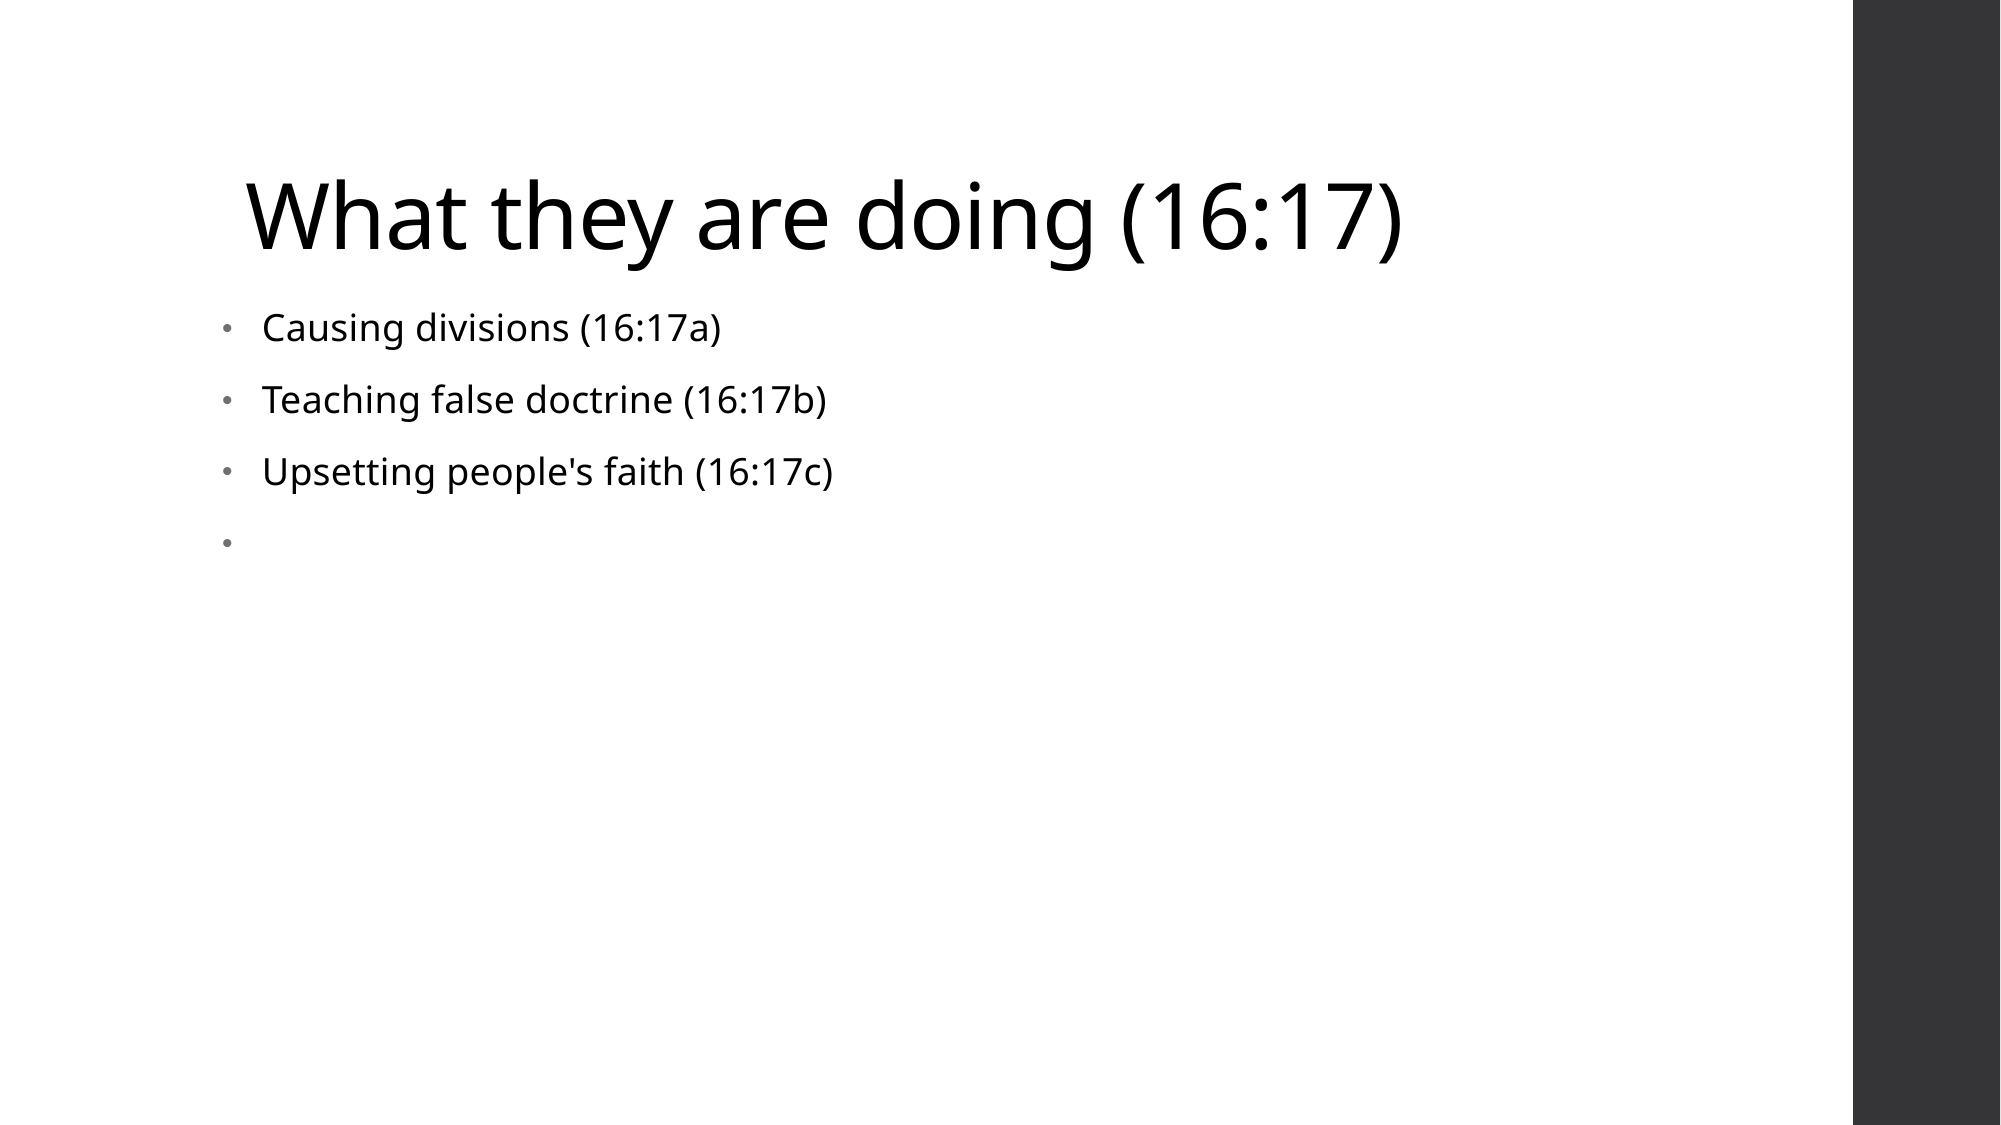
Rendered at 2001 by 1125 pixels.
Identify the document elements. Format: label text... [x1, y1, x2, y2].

title What they are doing (16:17) [206, 60, 1797, 278]
list Causing divisions (16:17a) Teaching false doctrine (16:17b) Upsetting people's faith (16:17c) [206, 299, 1617, 1014]
